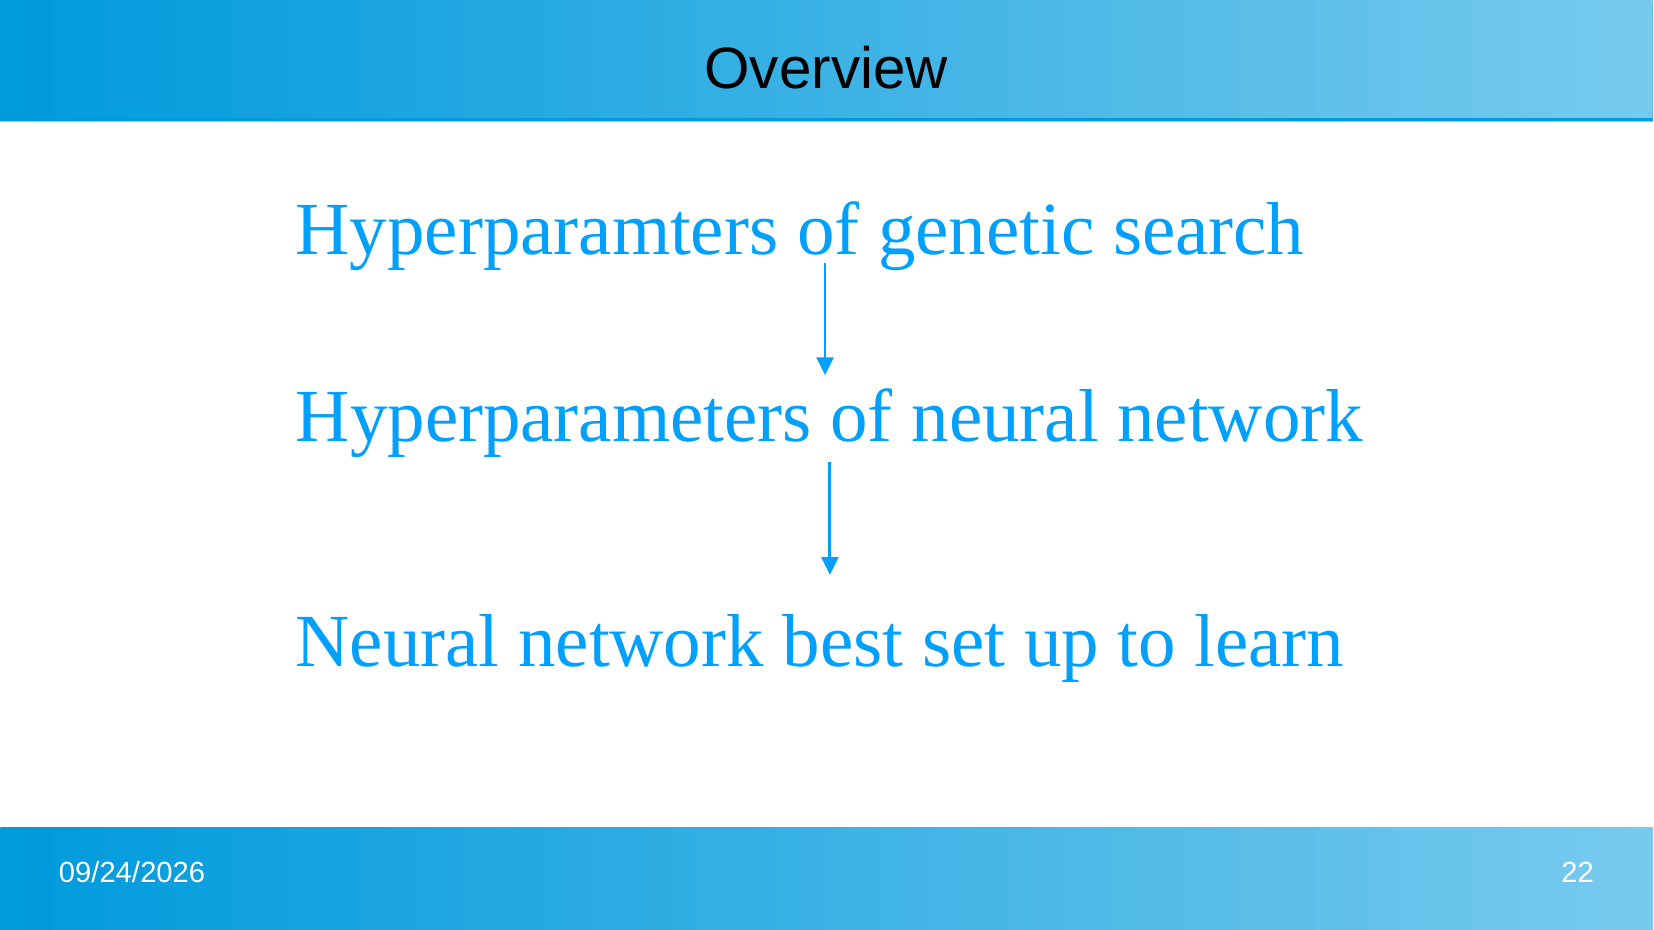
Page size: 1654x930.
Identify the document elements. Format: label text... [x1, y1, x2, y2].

list Neural network best set up to learn [225, 600, 1653, 930]
list Hyperparameters of neural network [225, 375, 1653, 600]
title Overview [58, 29, 1594, 108]
list Hyperparamters of genetic search [225, 187, 1653, 375]
